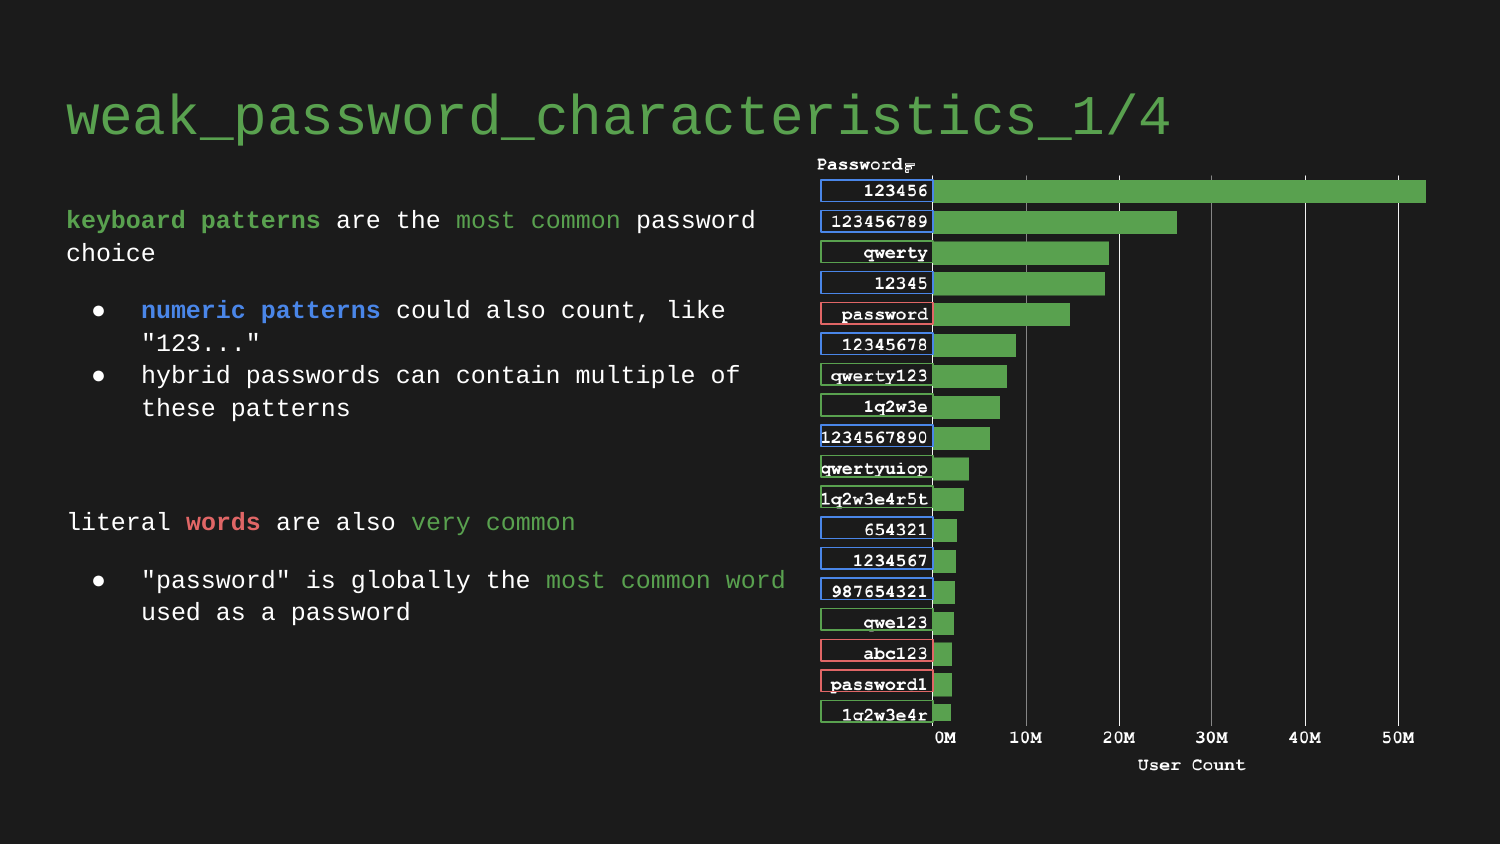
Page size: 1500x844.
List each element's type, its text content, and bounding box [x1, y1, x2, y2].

picture [822, 609, 932, 629]
list keyboard patterns are the most common password choice numeric patterns could also count, like "123..." hybrid passwords can contain multiple of these patterns literal words are also very common "password" is globally the most common word used as a password [51, 189, 821, 750]
picture [822, 701, 932, 721]
picture [822, 640, 932, 660]
picture [822, 518, 932, 538]
picture [822, 181, 932, 201]
title weak_password_characteristics_1/4 [51, 72, 1449, 167]
picture [822, 579, 932, 599]
picture [822, 242, 932, 262]
picture [822, 548, 932, 568]
picture [813, 167, 1449, 780]
picture [822, 364, 932, 384]
picture [822, 395, 932, 415]
picture [822, 671, 932, 691]
picture [822, 487, 932, 507]
picture [822, 211, 932, 231]
picture [822, 272, 932, 293]
picture [822, 426, 932, 446]
picture [822, 456, 932, 476]
picture [822, 303, 932, 323]
picture [822, 334, 932, 354]
